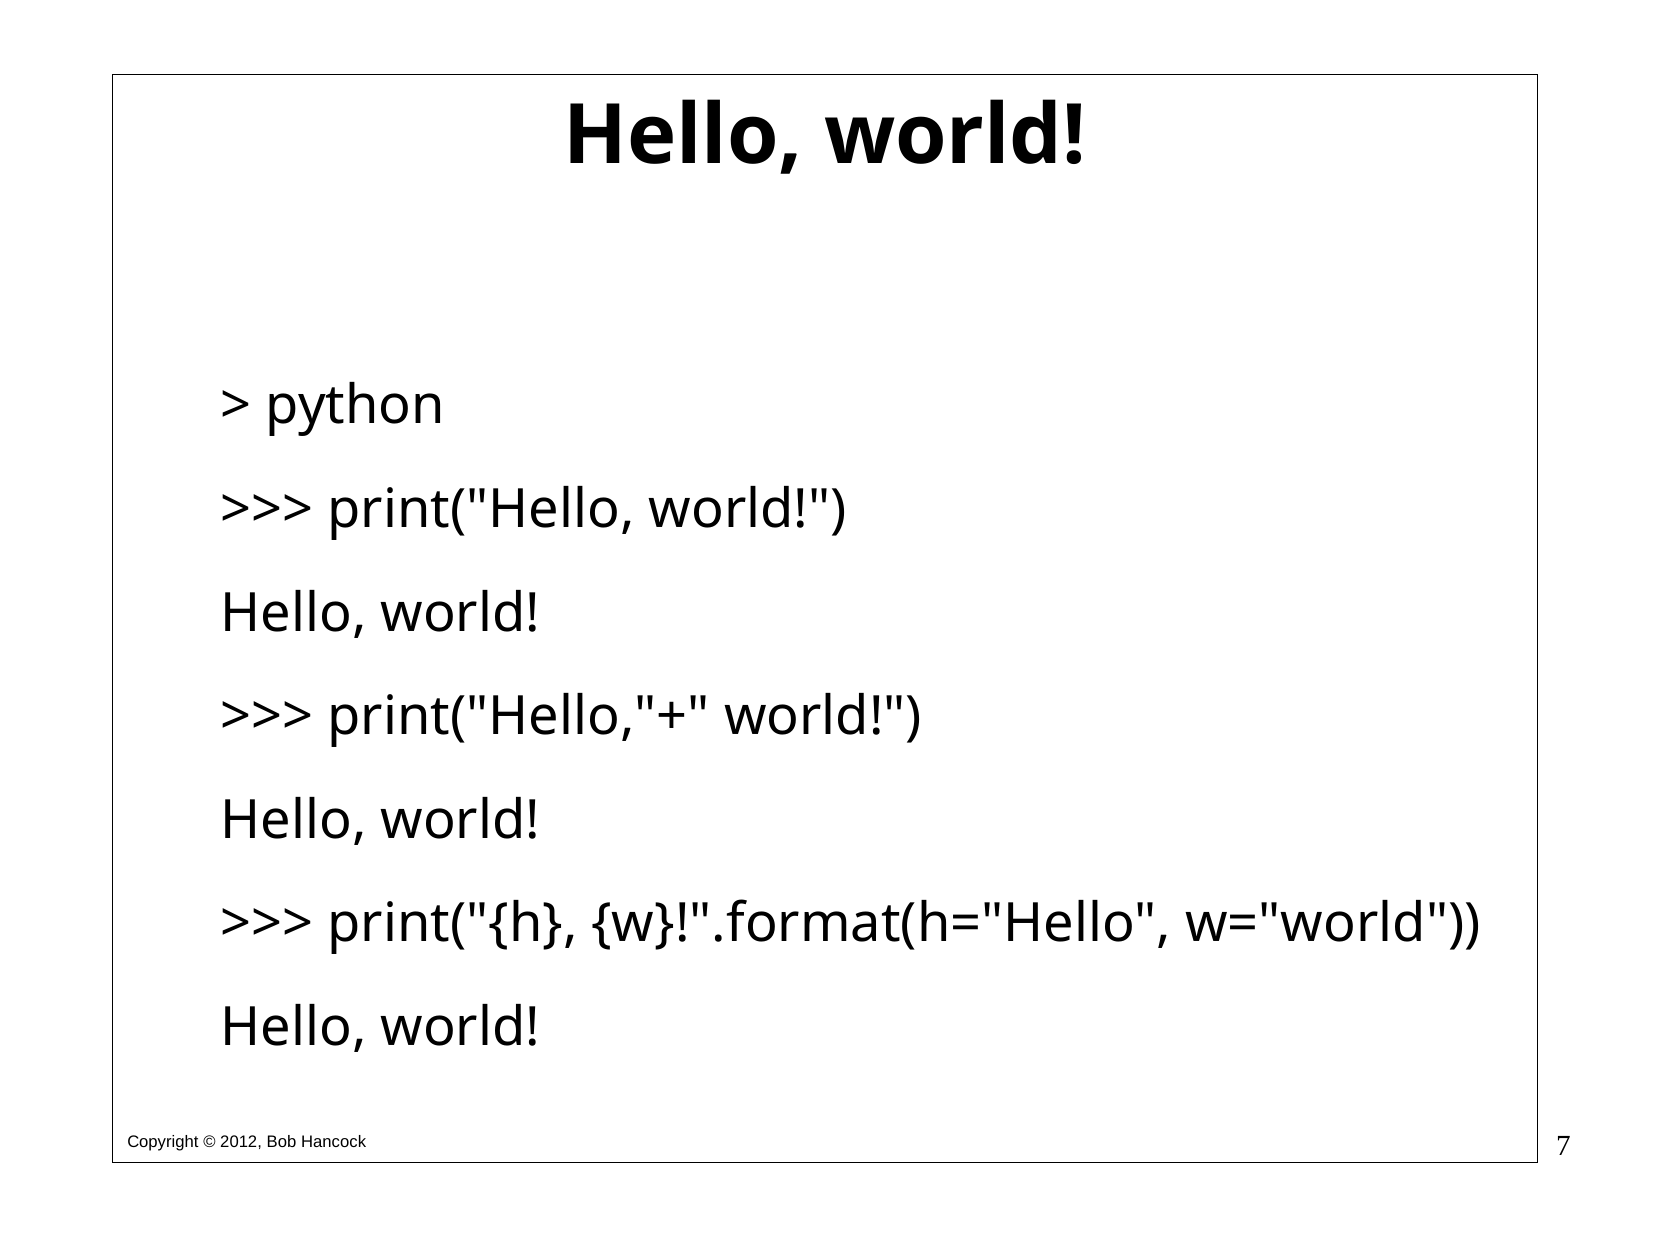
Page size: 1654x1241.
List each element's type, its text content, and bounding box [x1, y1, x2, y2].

list > python >>> print("Hello, world!") Hello, world! >>> print("Hello,"+" world!") Hello, world! >>> print("{h}, {w}!".format(h="Hello", w="world")) Hello, world! [150, 262, 1501, 1126]
title Hello, world! [112, 75, 1538, 188]
text_box Copyright © 2012, Bob Hancock [112, 1125, 382, 1159]
